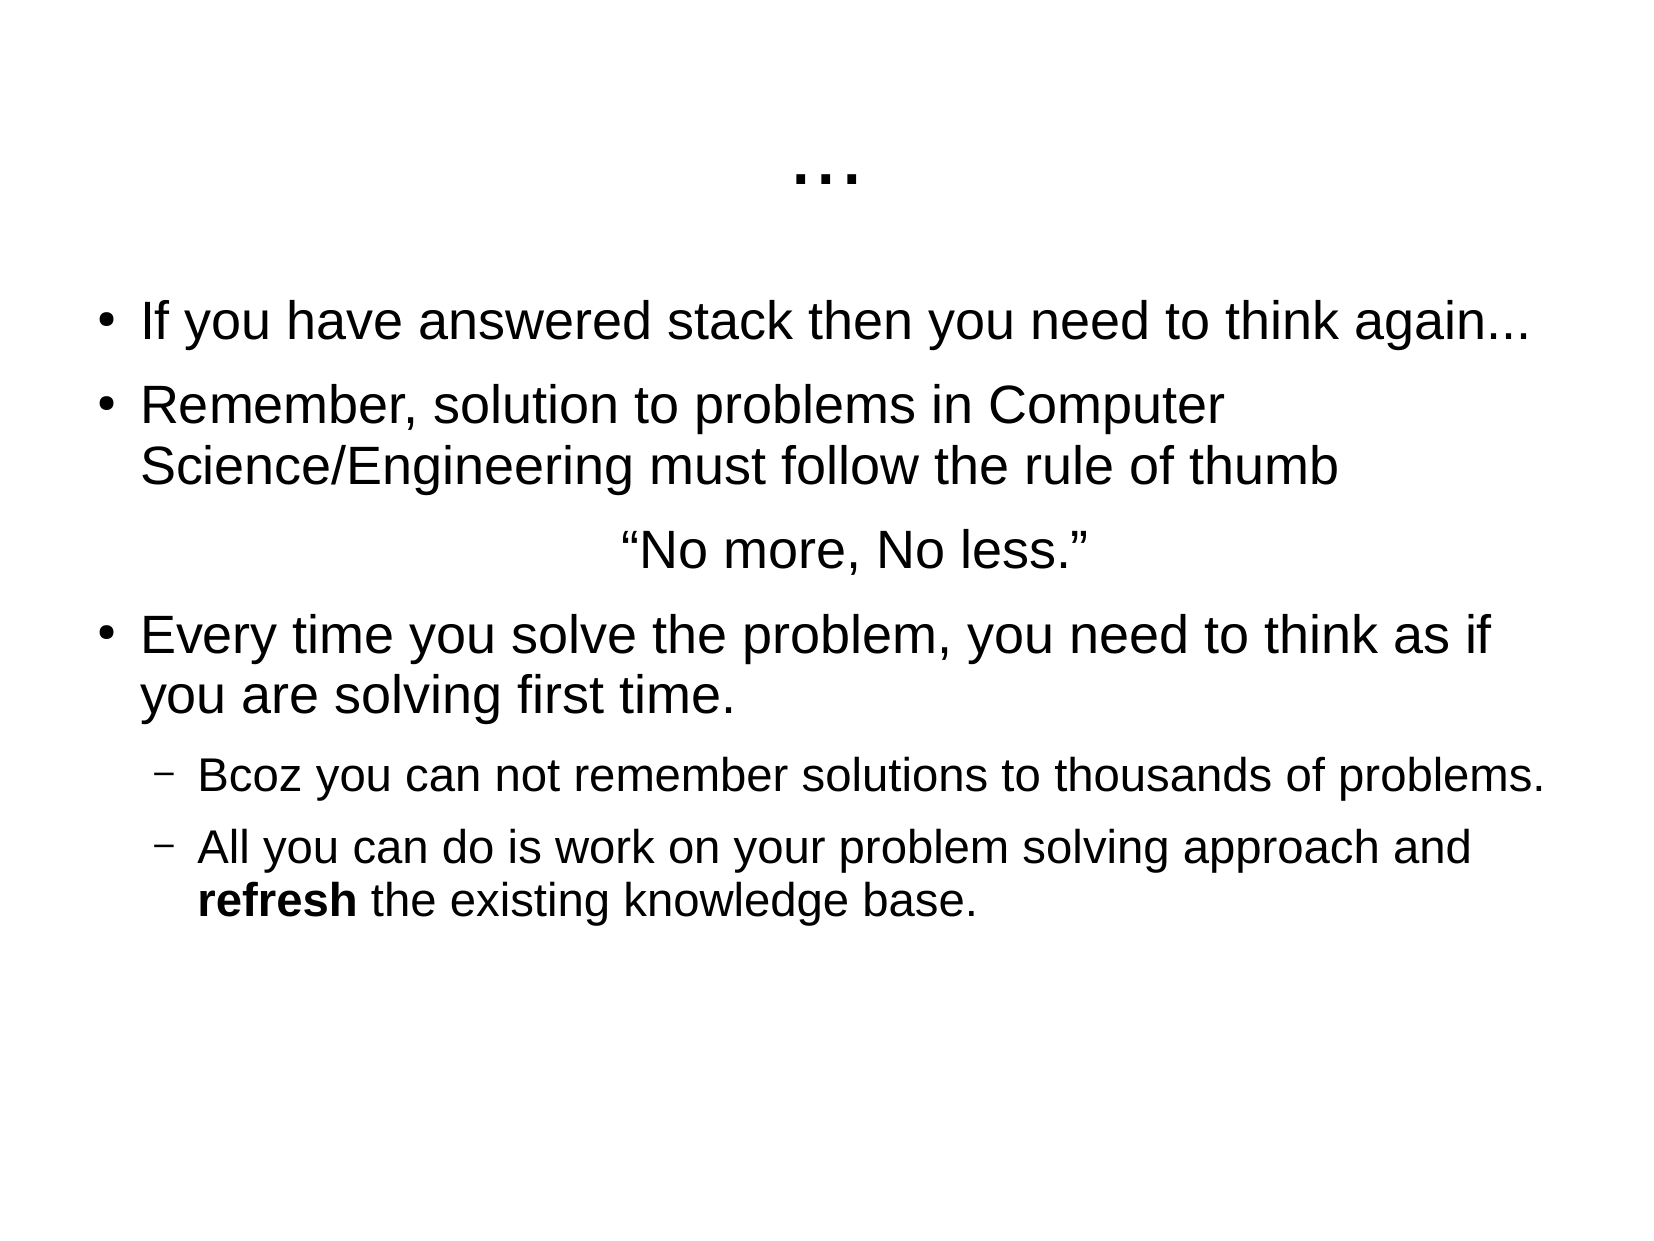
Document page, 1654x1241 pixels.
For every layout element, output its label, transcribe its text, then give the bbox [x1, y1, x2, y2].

list If you have answered stack then you need to think again... Remember, solution to problems in Computer Science/Engineering must follow the rule of thumb “No more, No less.” Every time you solve the problem, you need to think as if you are solving first time. Bcoz you can not remember solutions to thousands of problems. All you can do is work on your problem solving approach and refresh the existing knowledge base. [82, 290, 1571, 1010]
title ... [82, 49, 1571, 257]
